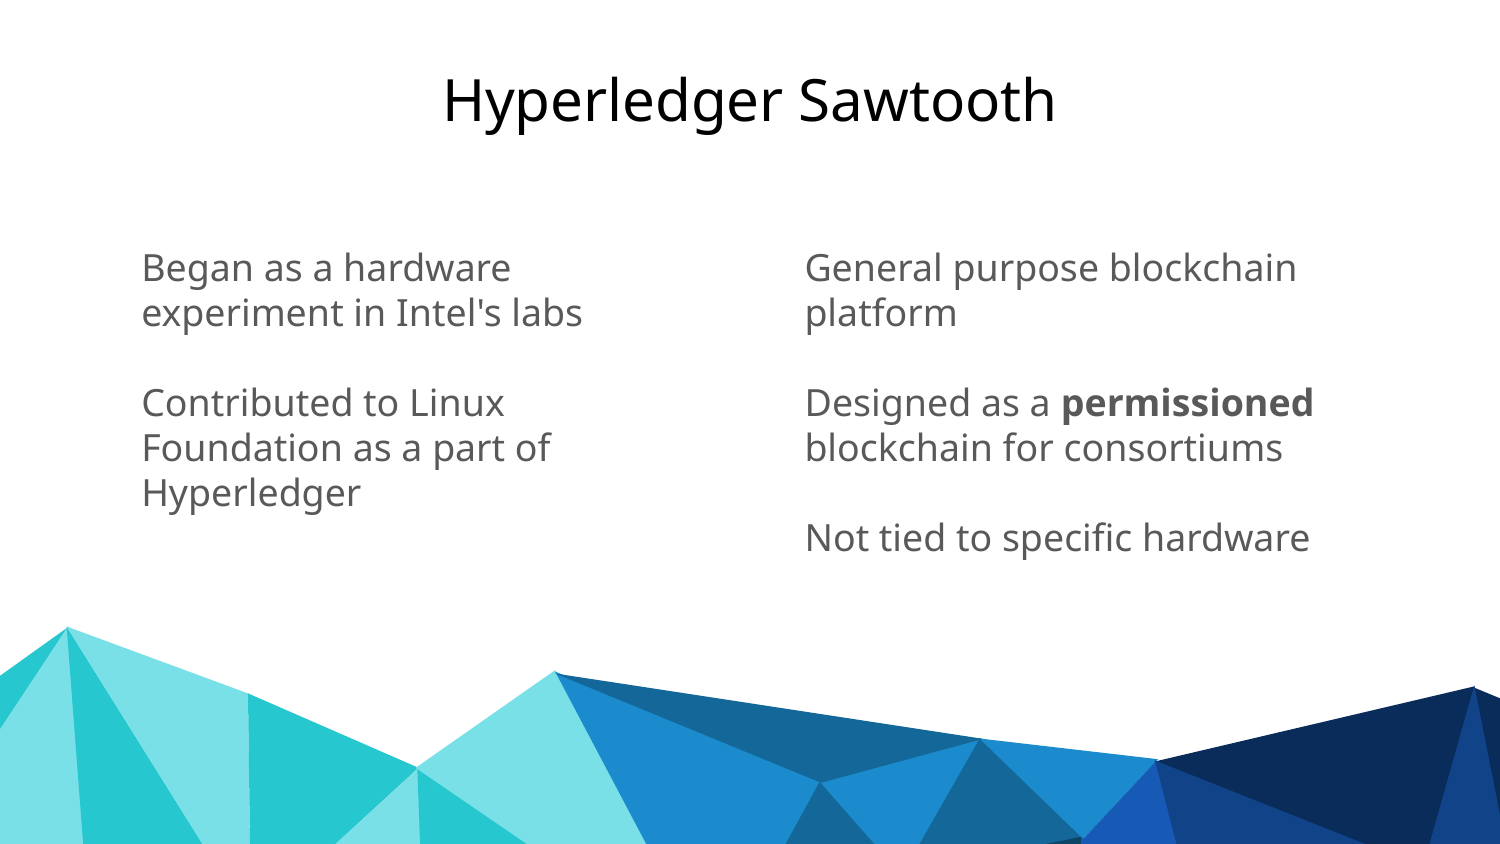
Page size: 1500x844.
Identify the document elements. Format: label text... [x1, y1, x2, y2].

title Hyperledger Sawtooth [51, 47, 1449, 142]
text_box [0, 626, 1500, 844]
list Began as a hardware experiment in Intel's labs Contributed to Linux Foundation as a part of Hyperledger [126, 228, 711, 751]
list General purpose blockchain platform Designed as a permissioned blockchain for consortiums Not tied to specific hardware [789, 228, 1374, 751]
